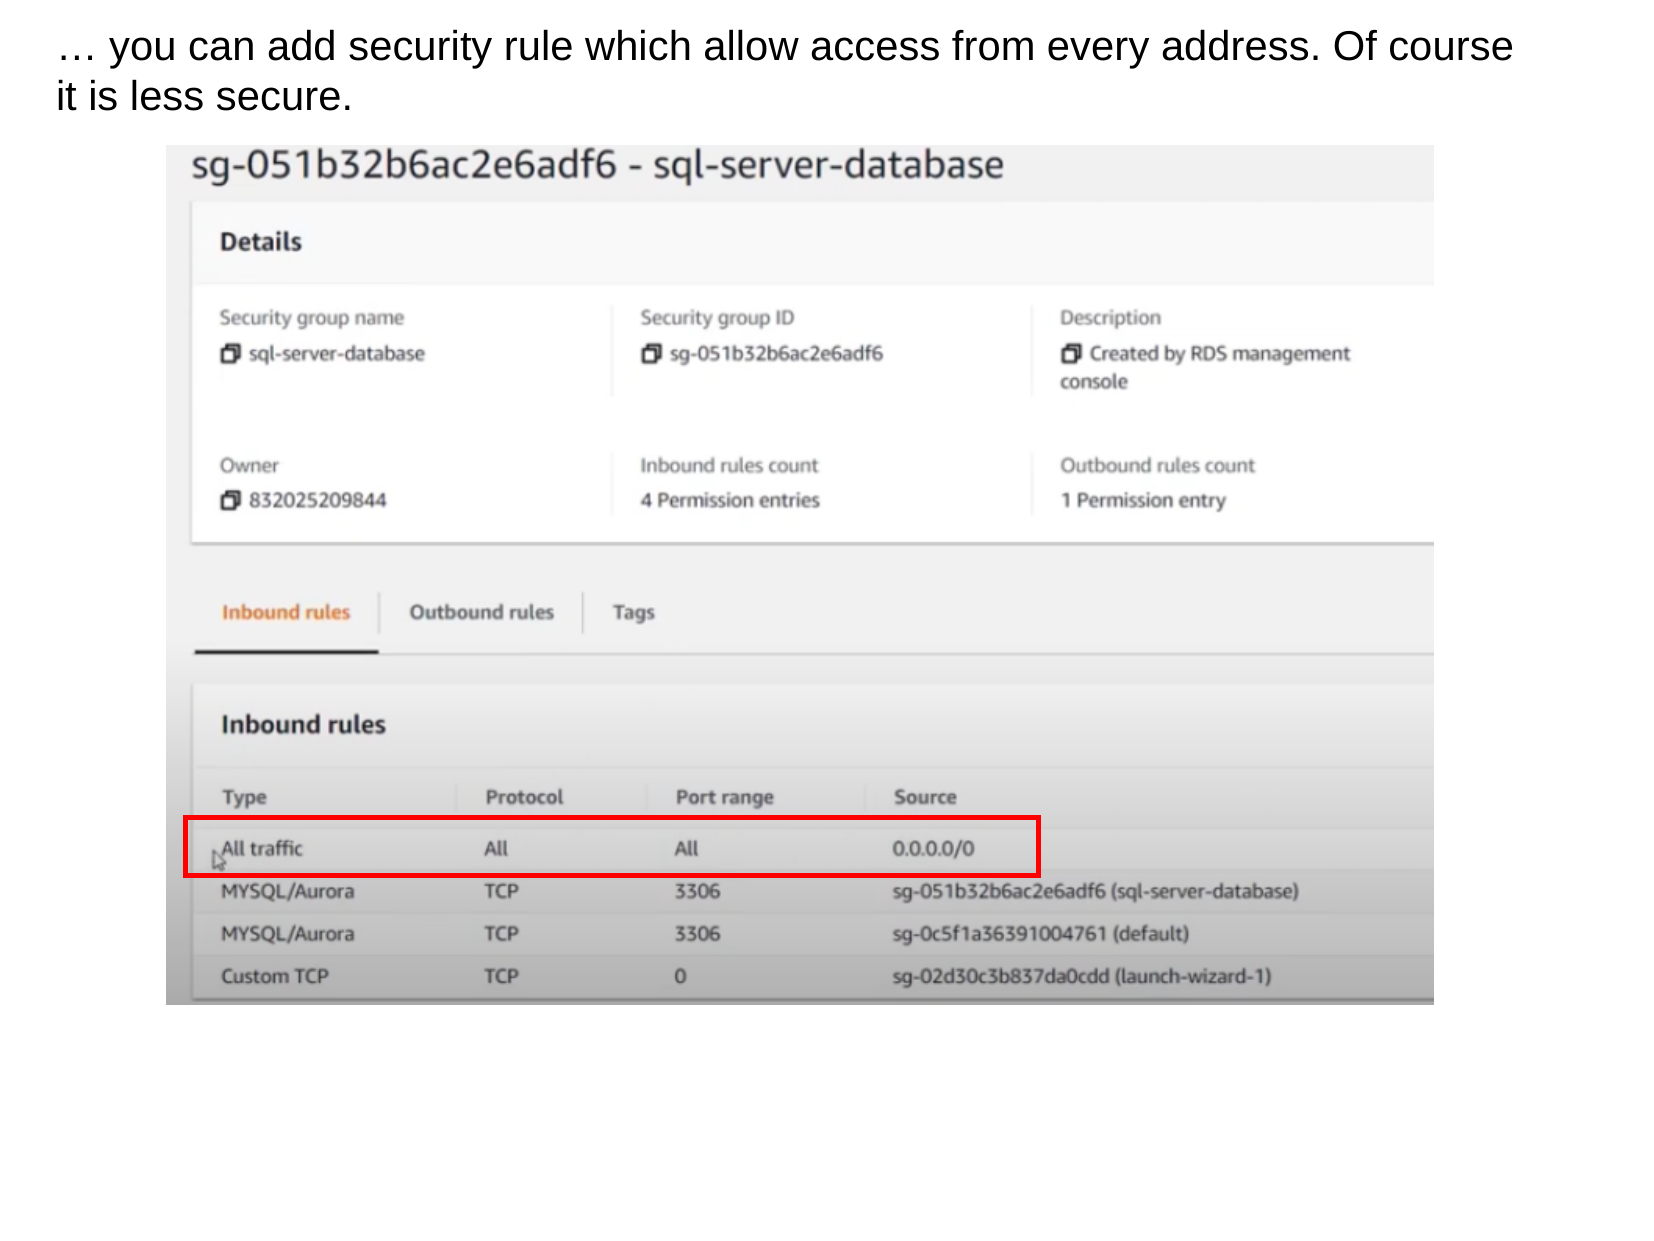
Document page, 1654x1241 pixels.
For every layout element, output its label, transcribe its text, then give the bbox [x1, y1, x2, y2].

picture [166, 145, 1434, 1005]
text_box … you can add security rule which allow access from every address. Of course it is less secure. [55, 18, 1545, 92]
